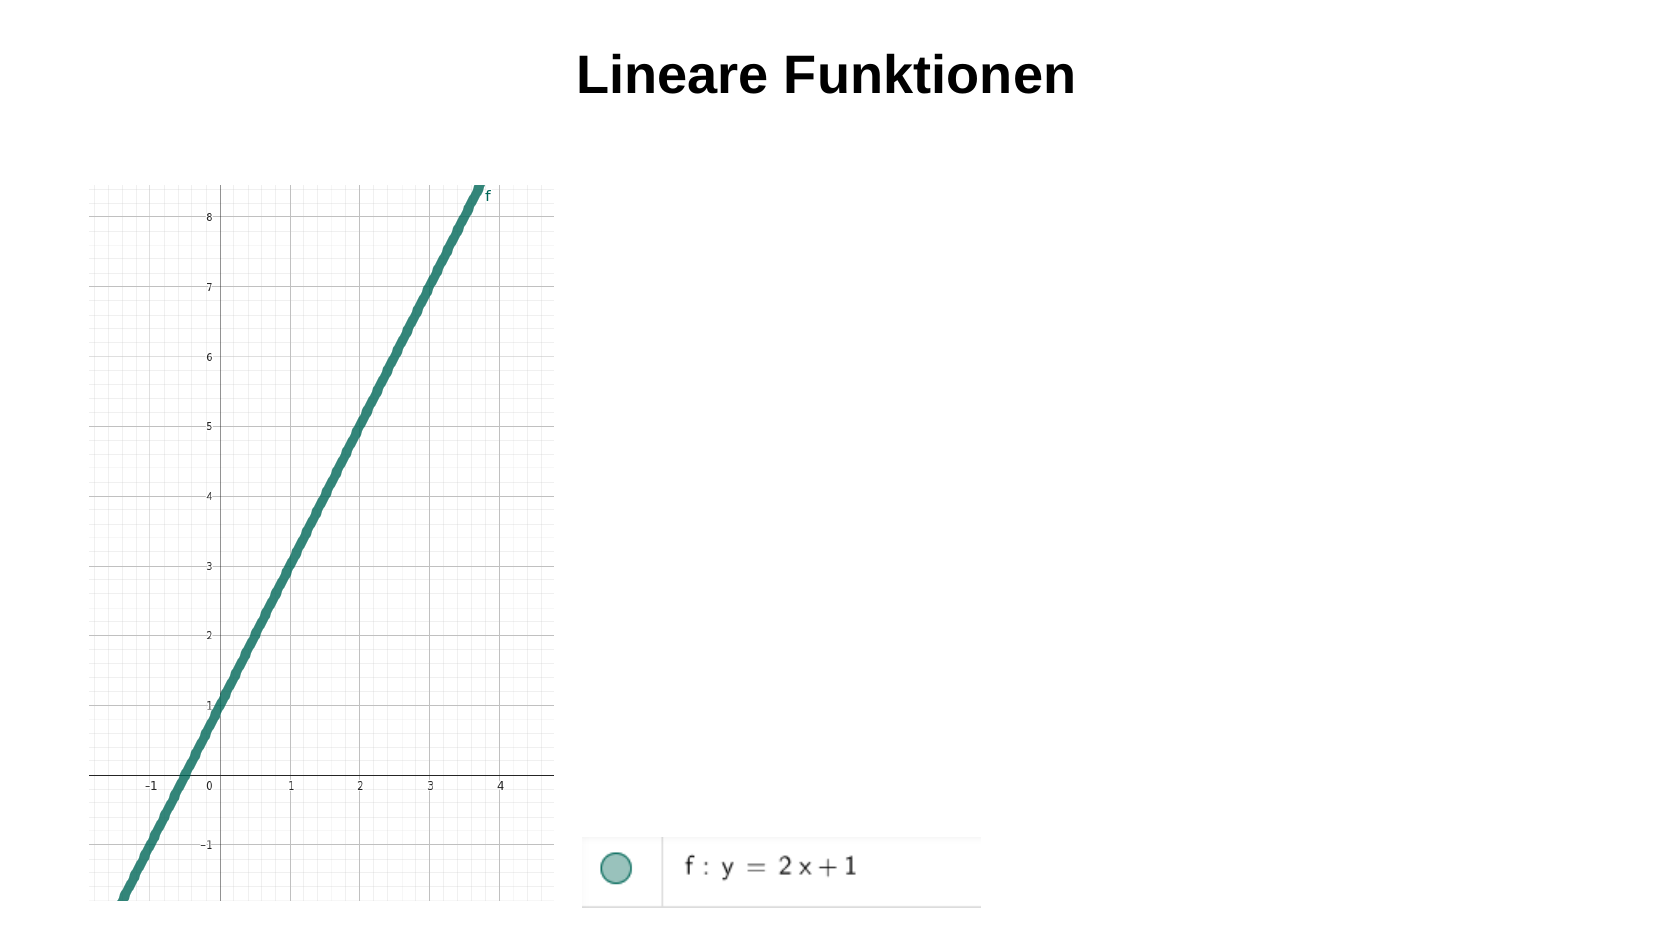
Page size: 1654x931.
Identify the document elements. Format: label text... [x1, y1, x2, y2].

title Lineare Funktionen [82, 37, 1571, 113]
picture [582, 837, 981, 908]
picture [89, 185, 554, 901]
